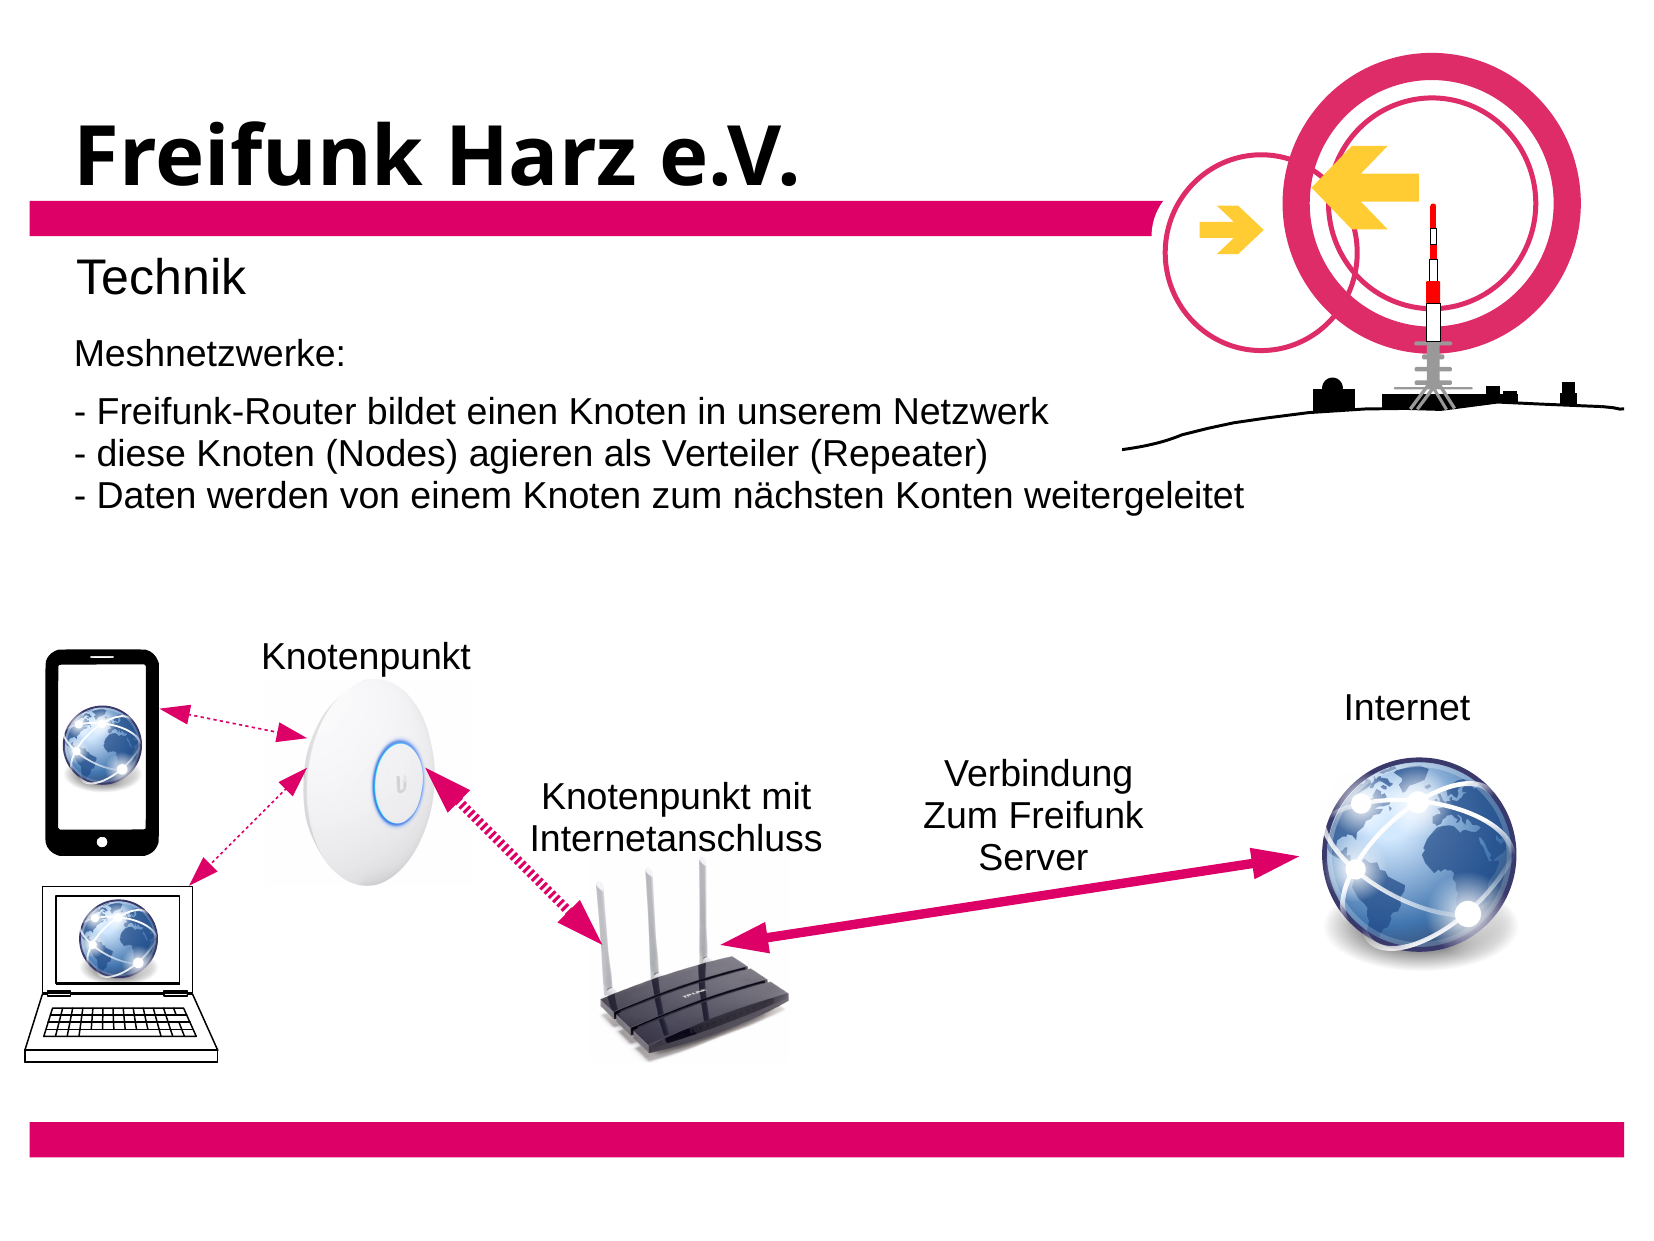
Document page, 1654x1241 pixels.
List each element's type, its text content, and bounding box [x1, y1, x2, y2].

text_box Meshnetzwerke: - Freifunk-Router bildet einen Knoten in unserem Netzwerk - diese Knoten (Nodes) agieren als Verteiler (Repeater) - Daten werden von einem Knoten zum nächsten Konten weitergeleitet [59, 324, 1300, 609]
picture [265, 709, 473, 886]
subtitle Technik [76, 218, 697, 324]
picture [590, 856, 789, 1063]
text_box Verbindung Zum Freifunk Server [885, 744, 1182, 886]
text_box Internet [1328, 679, 1595, 737]
text_box Knotenpunkt mit Internetanschluss [513, 767, 839, 886]
picture [24, 885, 219, 1063]
picture [44, 648, 160, 857]
picture [1299, 739, 1534, 975]
text_box Knotenpunkt [218, 628, 514, 709]
